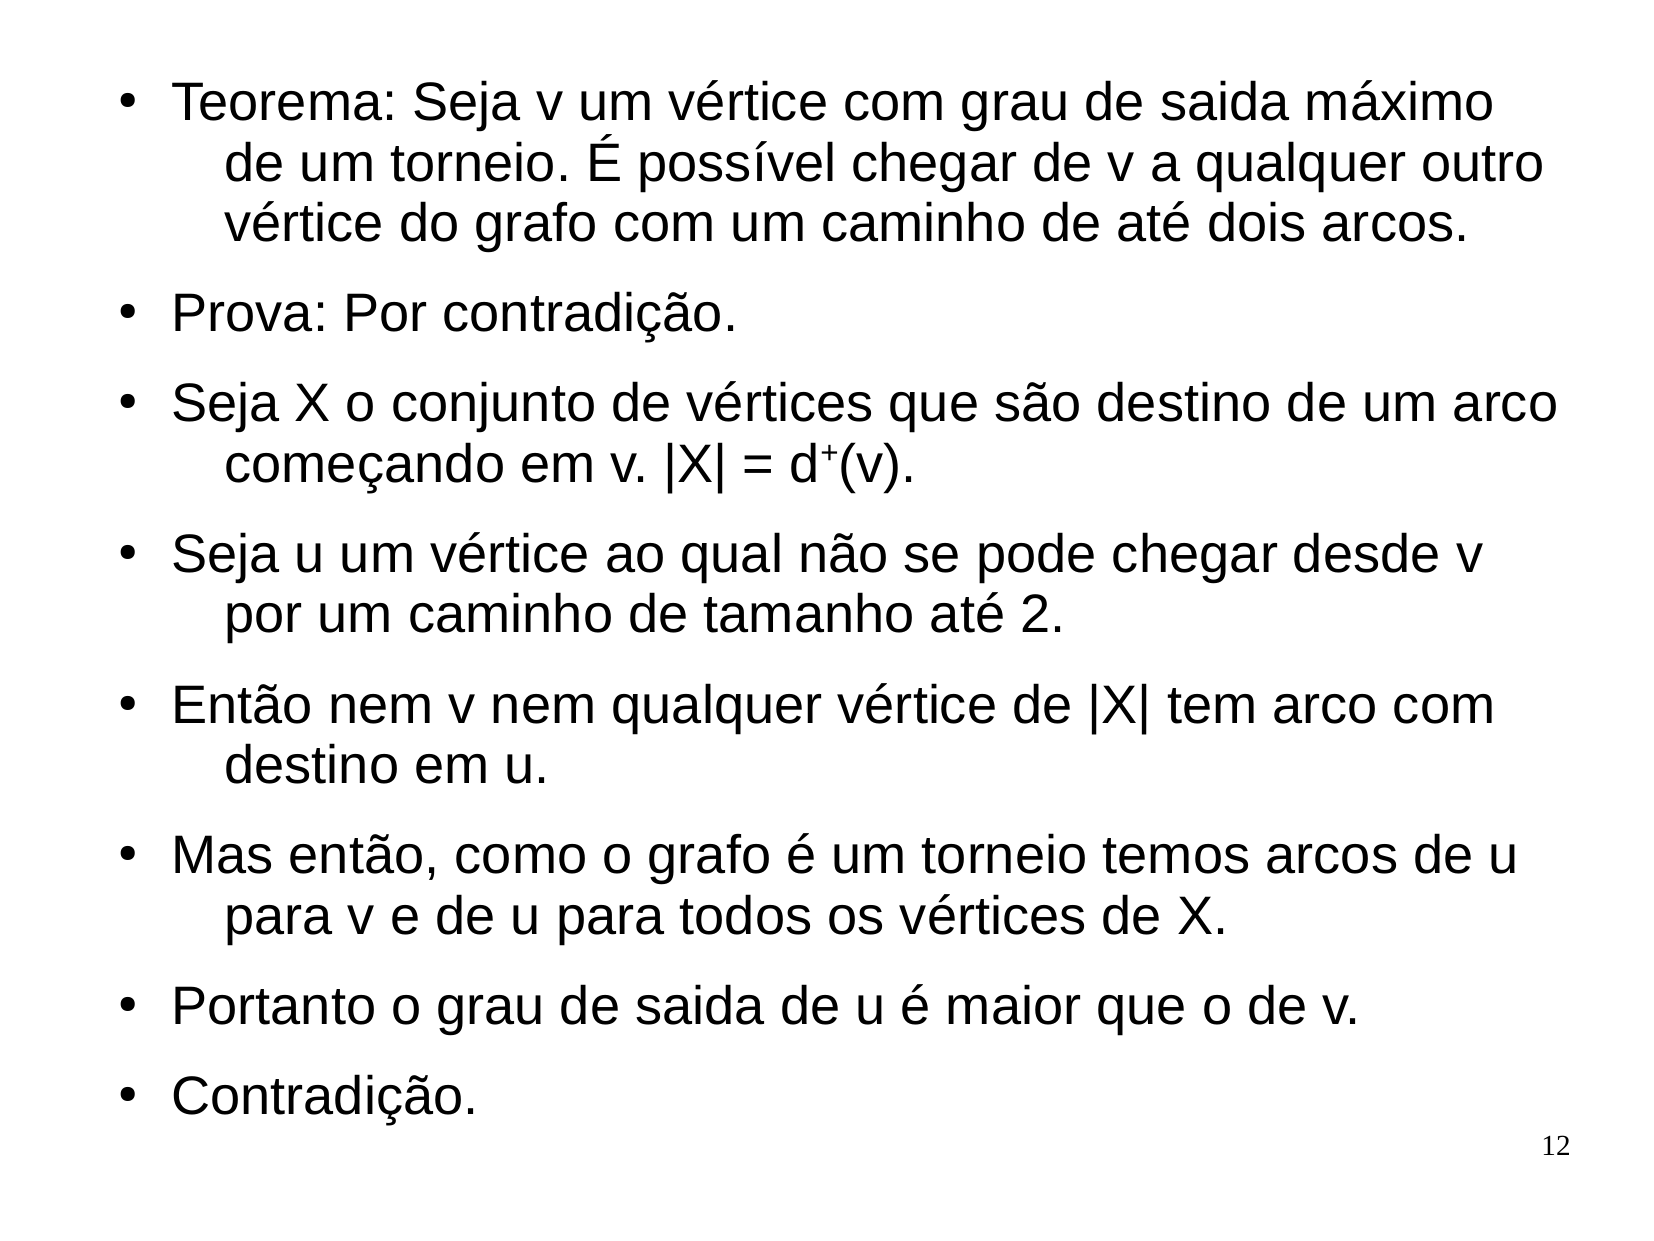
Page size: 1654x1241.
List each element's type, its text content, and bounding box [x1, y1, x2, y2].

list Teorema: Seja v um vértice com grau de saida máximo de um torneio. É possível chegar de v a qualquer outro vértice do grafo com um caminho de até dois arcos. Prova: Por contradição. Seja X o conjunto de vértices que são destino de um arco começando em v. |X| = d+(v). Seja u um vértice ao qual não se pode chegar desde v por um caminho de tamanho até 2. Então nem v nem qualquer vértice de |X| tem arco com destino em u. Mas então, como o grafo é um torneio temos arcos de u para v e de u para todos os vértices de X. Portanto o grau de saida de u é maior que o de v. Contradição. [82, 71, 1571, 1129]
